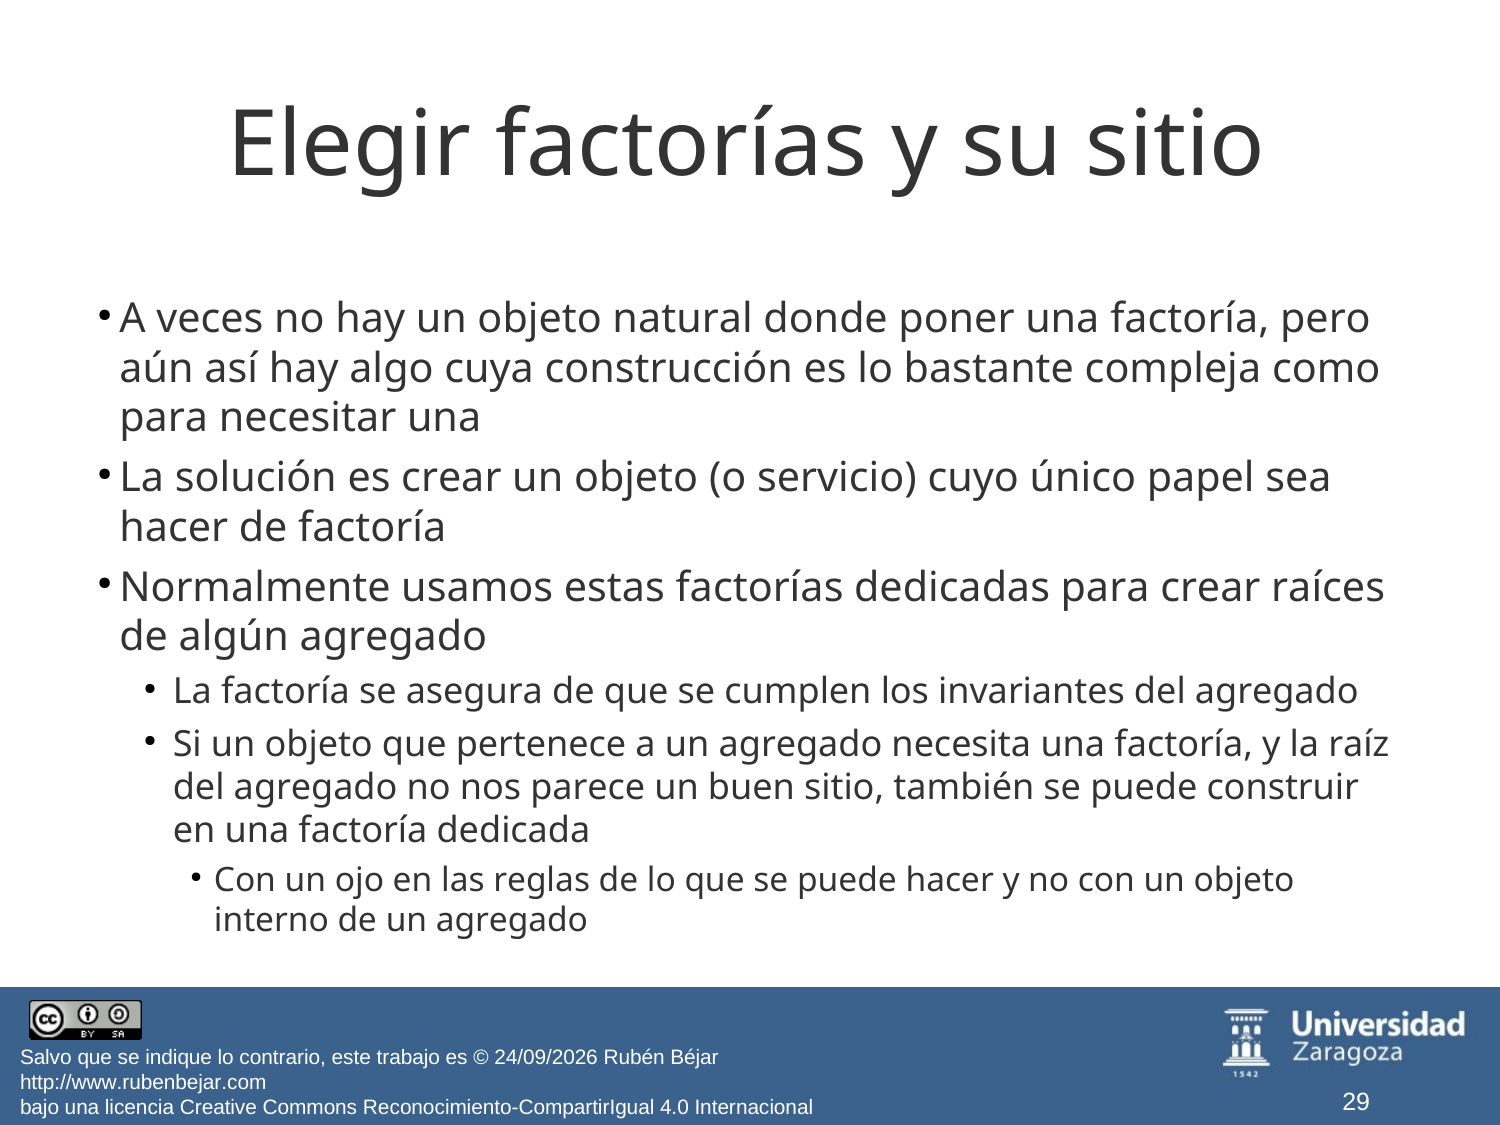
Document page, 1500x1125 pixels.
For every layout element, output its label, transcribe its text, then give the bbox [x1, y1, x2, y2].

list A veces no hay un objeto natural donde poner una factoría, pero aún así hay algo cuya construcción es lo bastante compleja como para necesitar una La solución es crear un objeto (o servicio) cuyo único papel sea hacer de factoría Normalmente usamos estas factorías dedicadas para crear raíces de algún agregado La factoría se asegura de que se cumplen los invariantes del agregado Si un objeto que pertenece a un agregado necesita una factoría, y la raíz del agregado no nos parece un buen sitio, también se puede construir en una factoría dedicada Con un ojo en las reglas de lo que se puede hacer y no con un objeto interno de un agregado [82, 283, 1418, 957]
title Elegir factorías y su sitio [74, 21, 1420, 257]
picture [0, 987, 1500, 1125]
